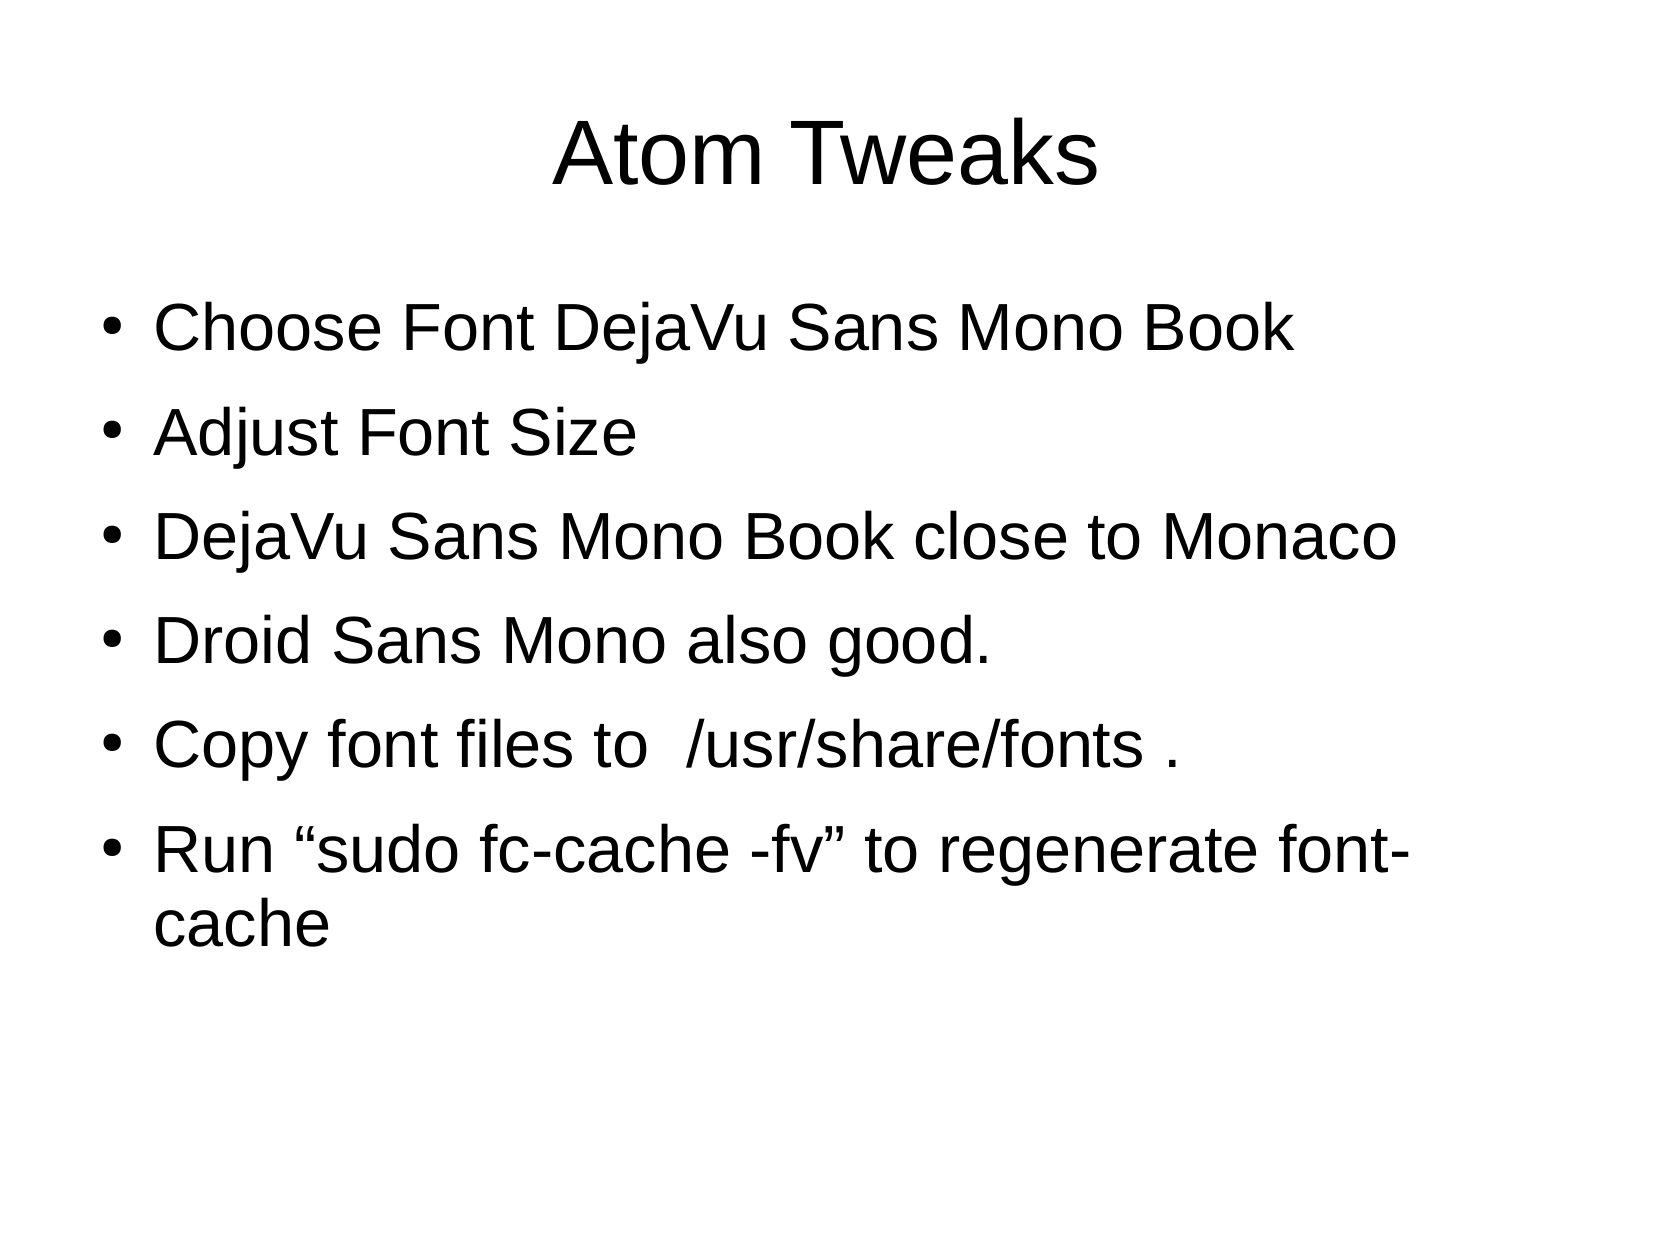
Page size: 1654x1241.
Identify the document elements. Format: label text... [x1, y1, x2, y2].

title Atom Tweaks [82, 49, 1571, 257]
list Choose Font DejaVu Sans Mono Book Adjust Font Size DejaVu Sans Mono Book close to Monaco Droid Sans Mono also good. Copy font files to /usr/share/fonts . Run “sudo fc-cache -fv” to regenerate font-cache [82, 290, 1571, 1010]
